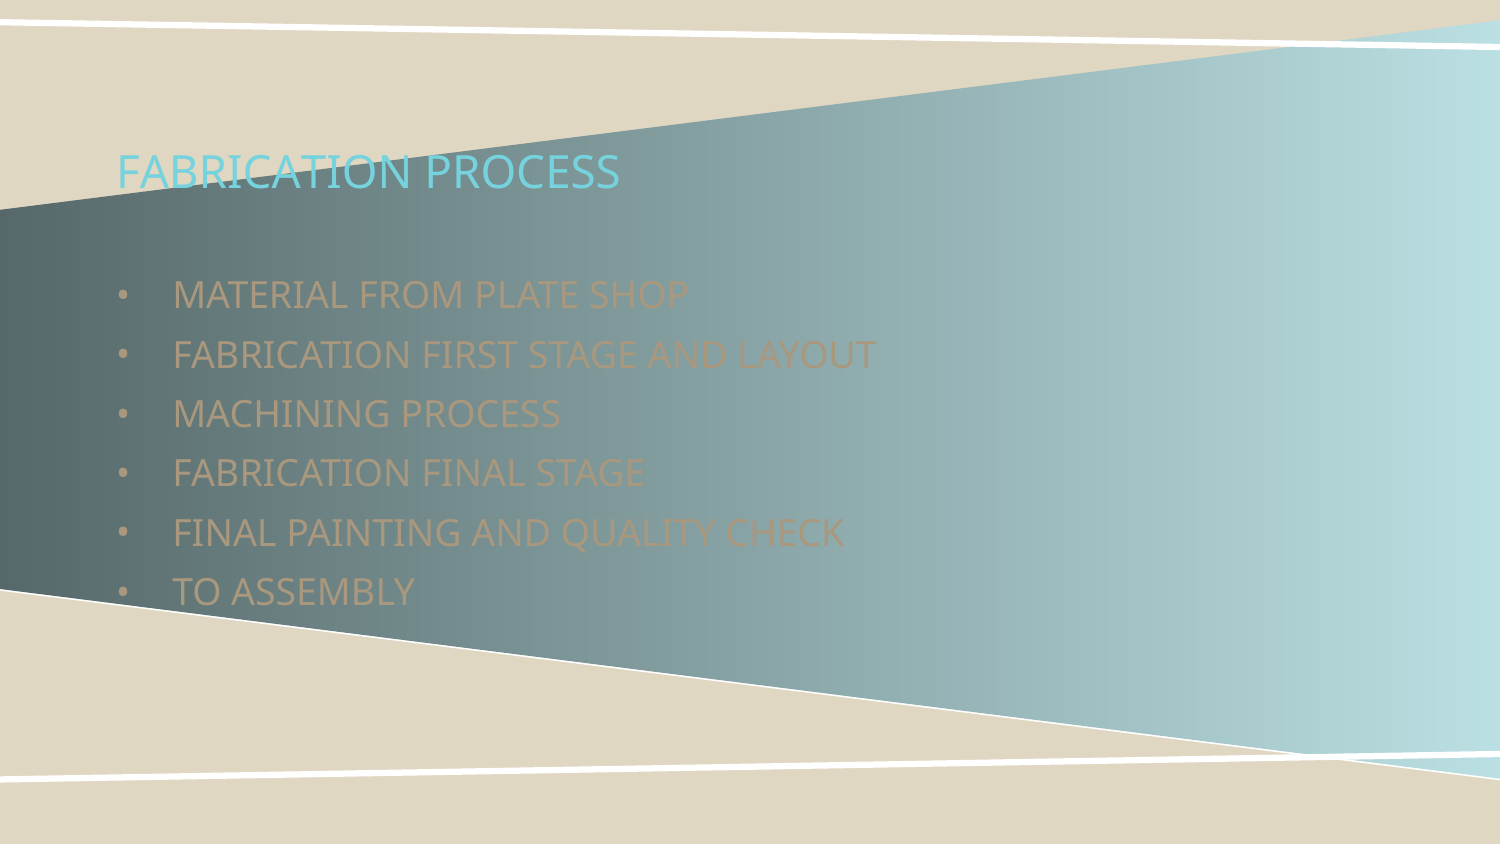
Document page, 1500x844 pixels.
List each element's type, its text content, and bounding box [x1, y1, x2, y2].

text_box FABRICATION PROCESS [100, 131, 1397, 247]
list MATERIAL FROM PLATE SHOP FABRICATION FIRST STAGE AND LAYOUT MACHINING PROCESS FABRICATION FINAL STAGE FINAL PAINTING AND QUALITY CHECK TO ASSEMBLY [100, 264, 1401, 730]
